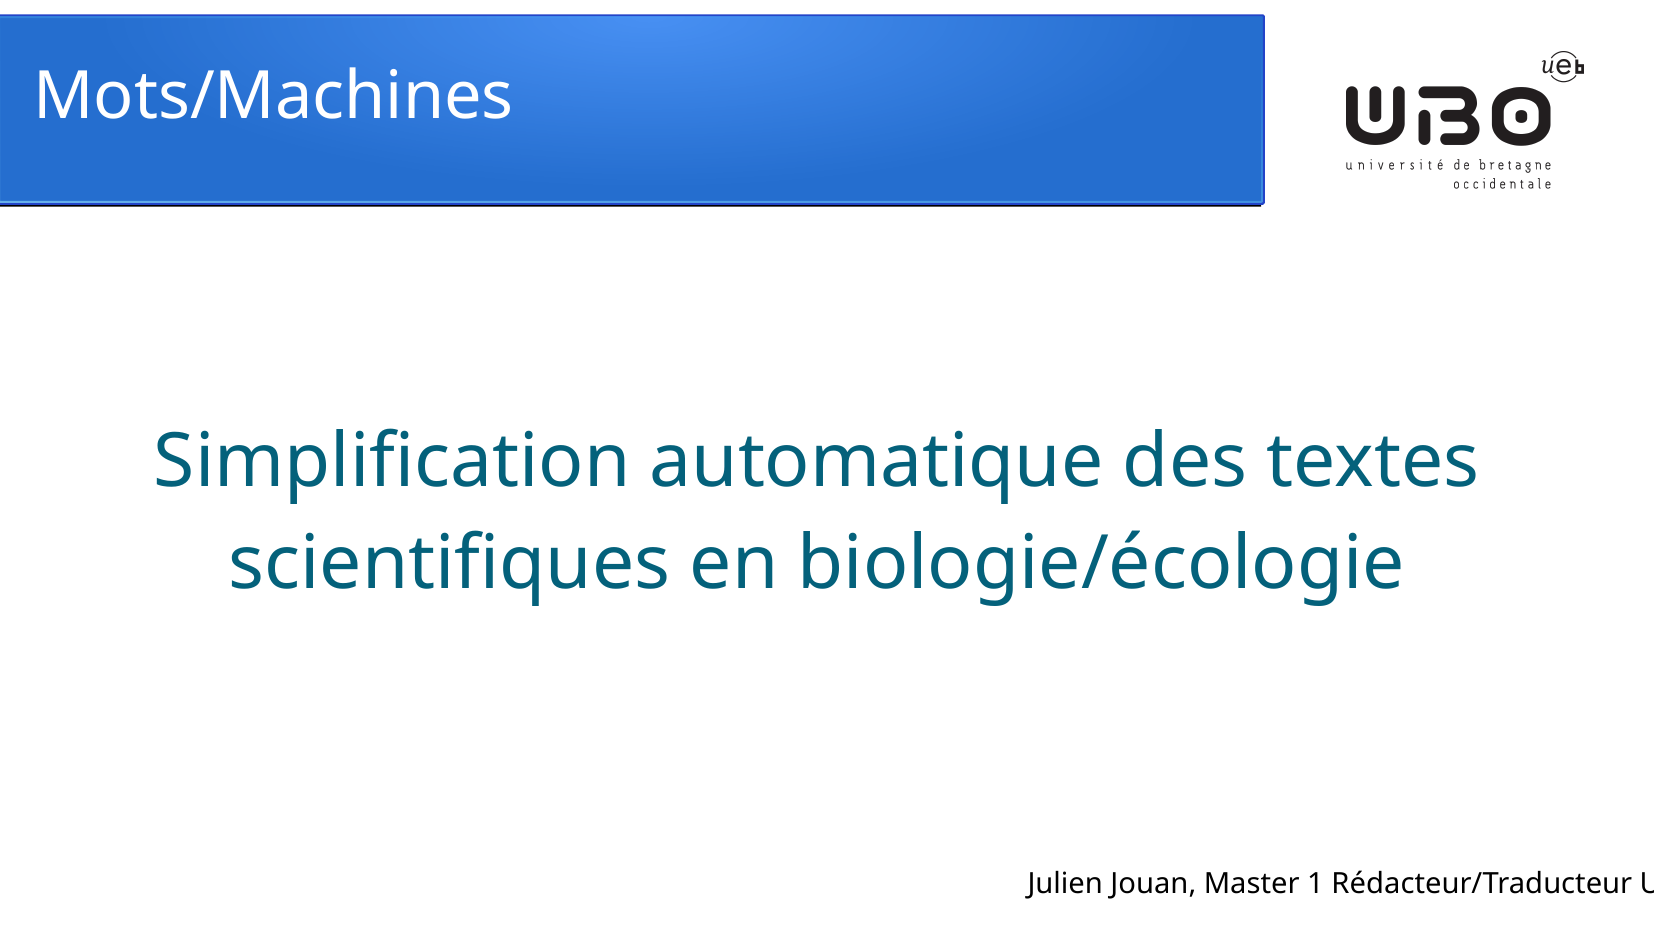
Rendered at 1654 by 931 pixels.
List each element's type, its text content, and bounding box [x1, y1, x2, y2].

title Mots/Machines [33, 70, 567, 648]
text_box Simplification automatique des textes scientifiques en biologie/écologie [35, 399, 1599, 603]
picture [1346, 51, 1584, 189]
list Julien Jouan, Master 1 Rédacteur/Traducteur UBO [956, 862, 1654, 931]
